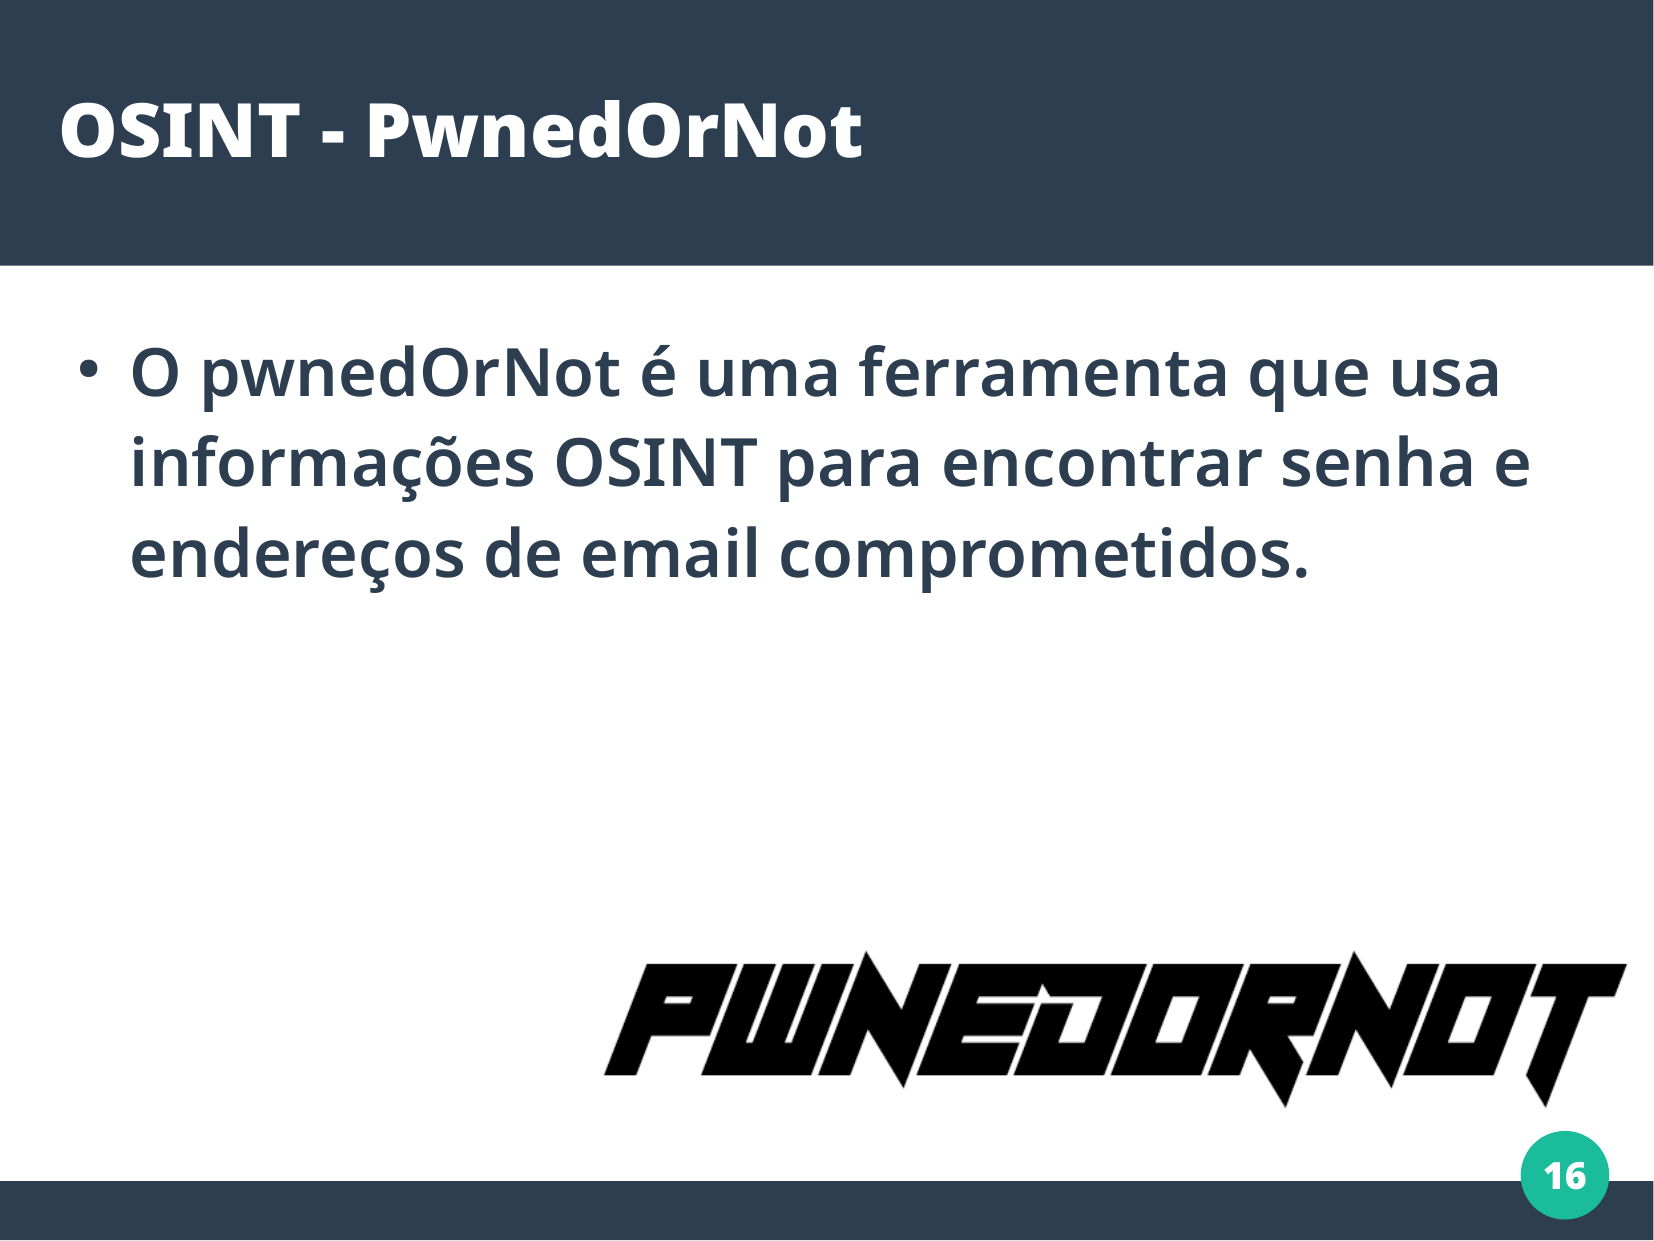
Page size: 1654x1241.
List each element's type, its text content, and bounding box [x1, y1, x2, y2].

title OSINT - PwnedOrNot [59, 49, 1595, 207]
list O pwnedOrNot é uma ferramenta que usa informações OSINT para encontrar senha e endereços de email comprometidos. [59, 324, 1595, 1152]
picture [596, 944, 1637, 1113]
